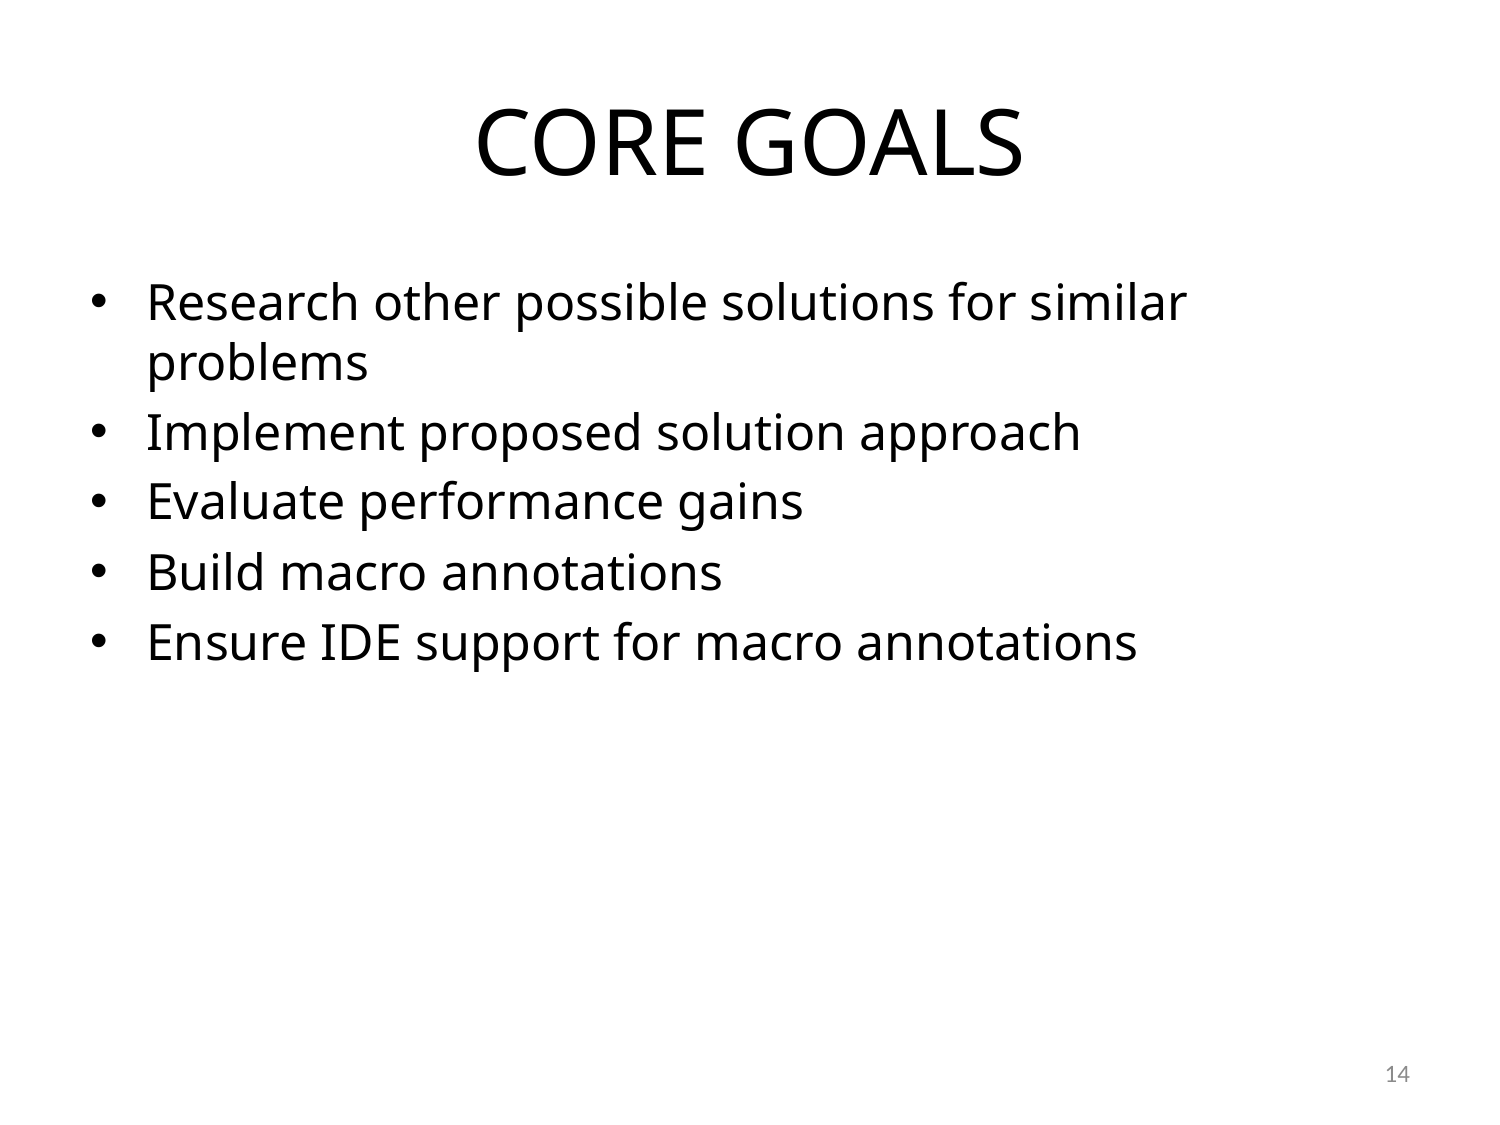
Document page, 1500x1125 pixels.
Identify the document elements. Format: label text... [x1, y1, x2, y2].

list Research other possible solutions for similar problems Implement proposed solution approach Evaluate performance gains Build macro annotations Ensure IDE support for macro annotations [75, 262, 1425, 1005]
title CORE GOALS [75, 45, 1425, 233]
slide_number <number> [1074, 1042, 1425, 1103]
